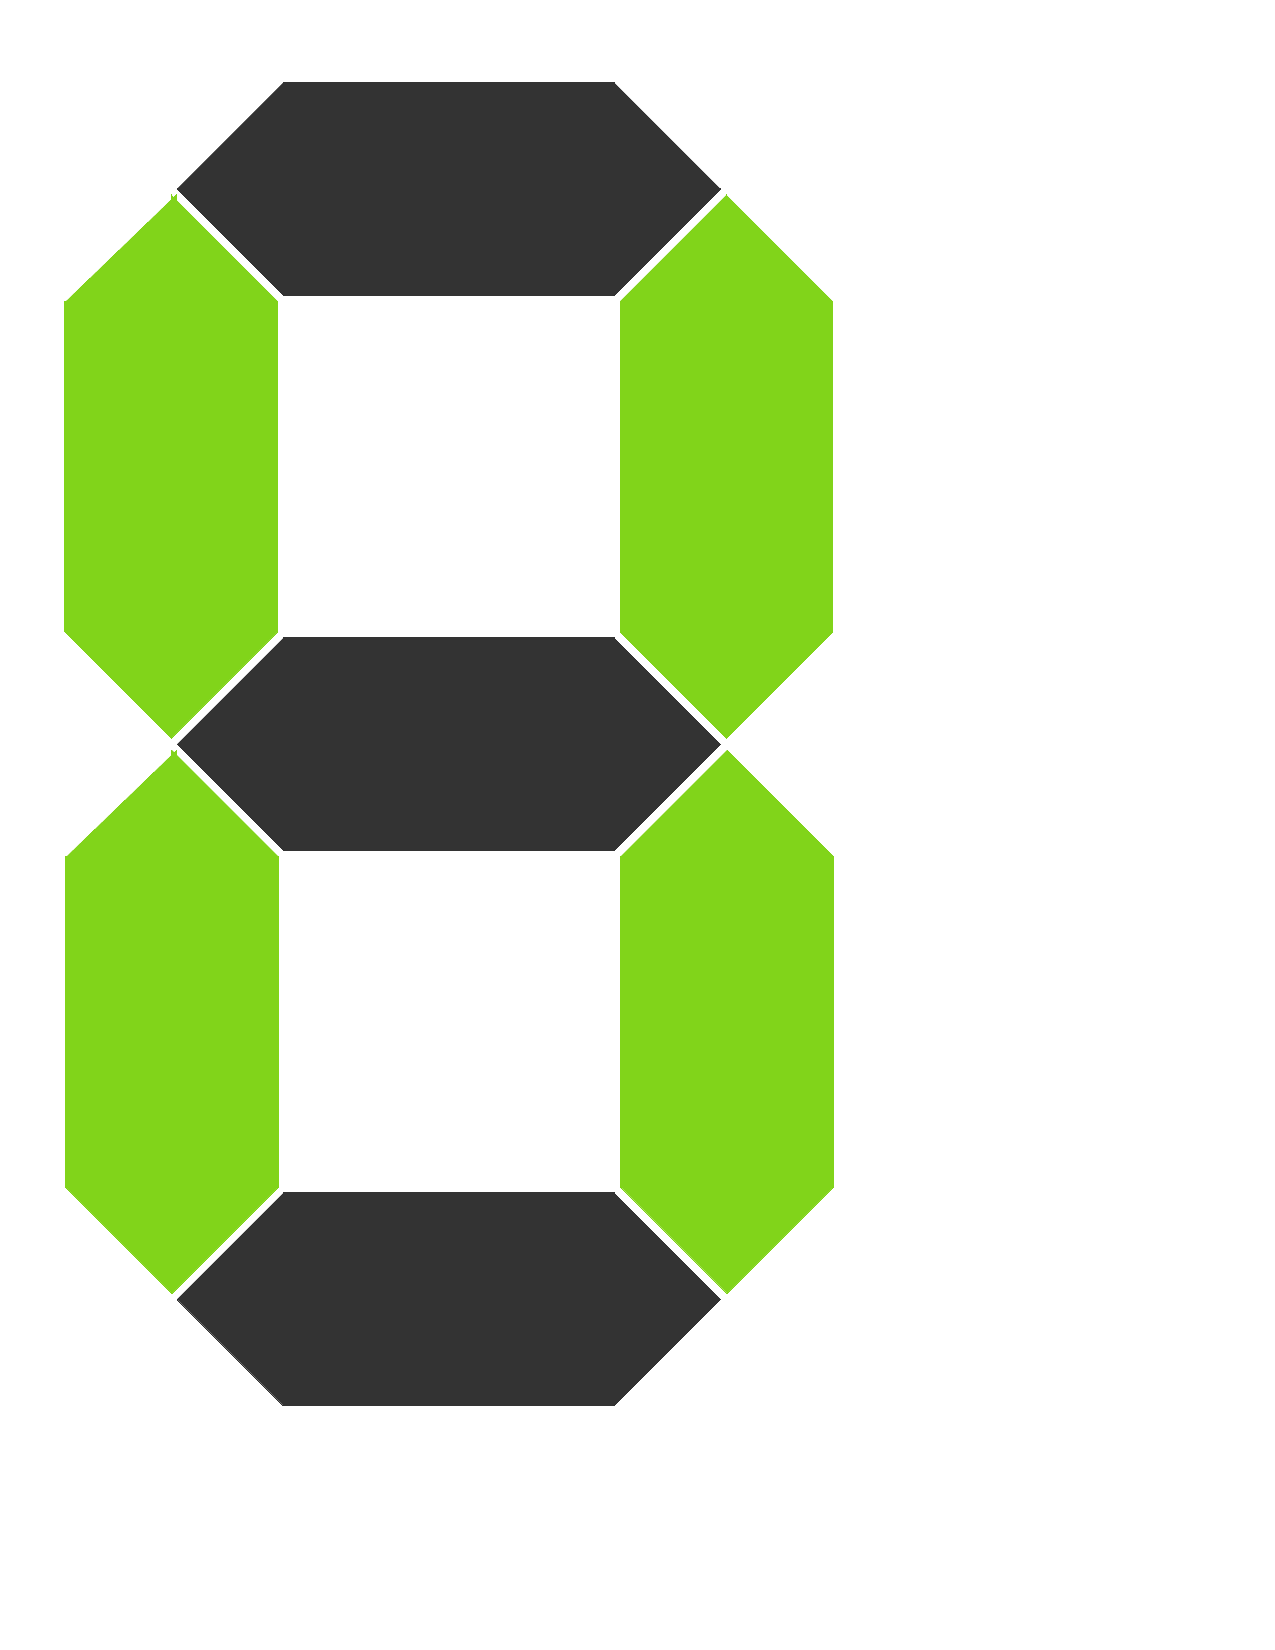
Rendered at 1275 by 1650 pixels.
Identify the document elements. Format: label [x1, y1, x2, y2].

text_box [177, 1192, 721, 1406]
text_box [177, 82, 721, 296]
text_box [64, 194, 278, 739]
text_box [177, 637, 721, 851]
text_box [620, 194, 833, 739]
text_box [620, 750, 834, 1294]
text_box [65, 750, 279, 1294]
